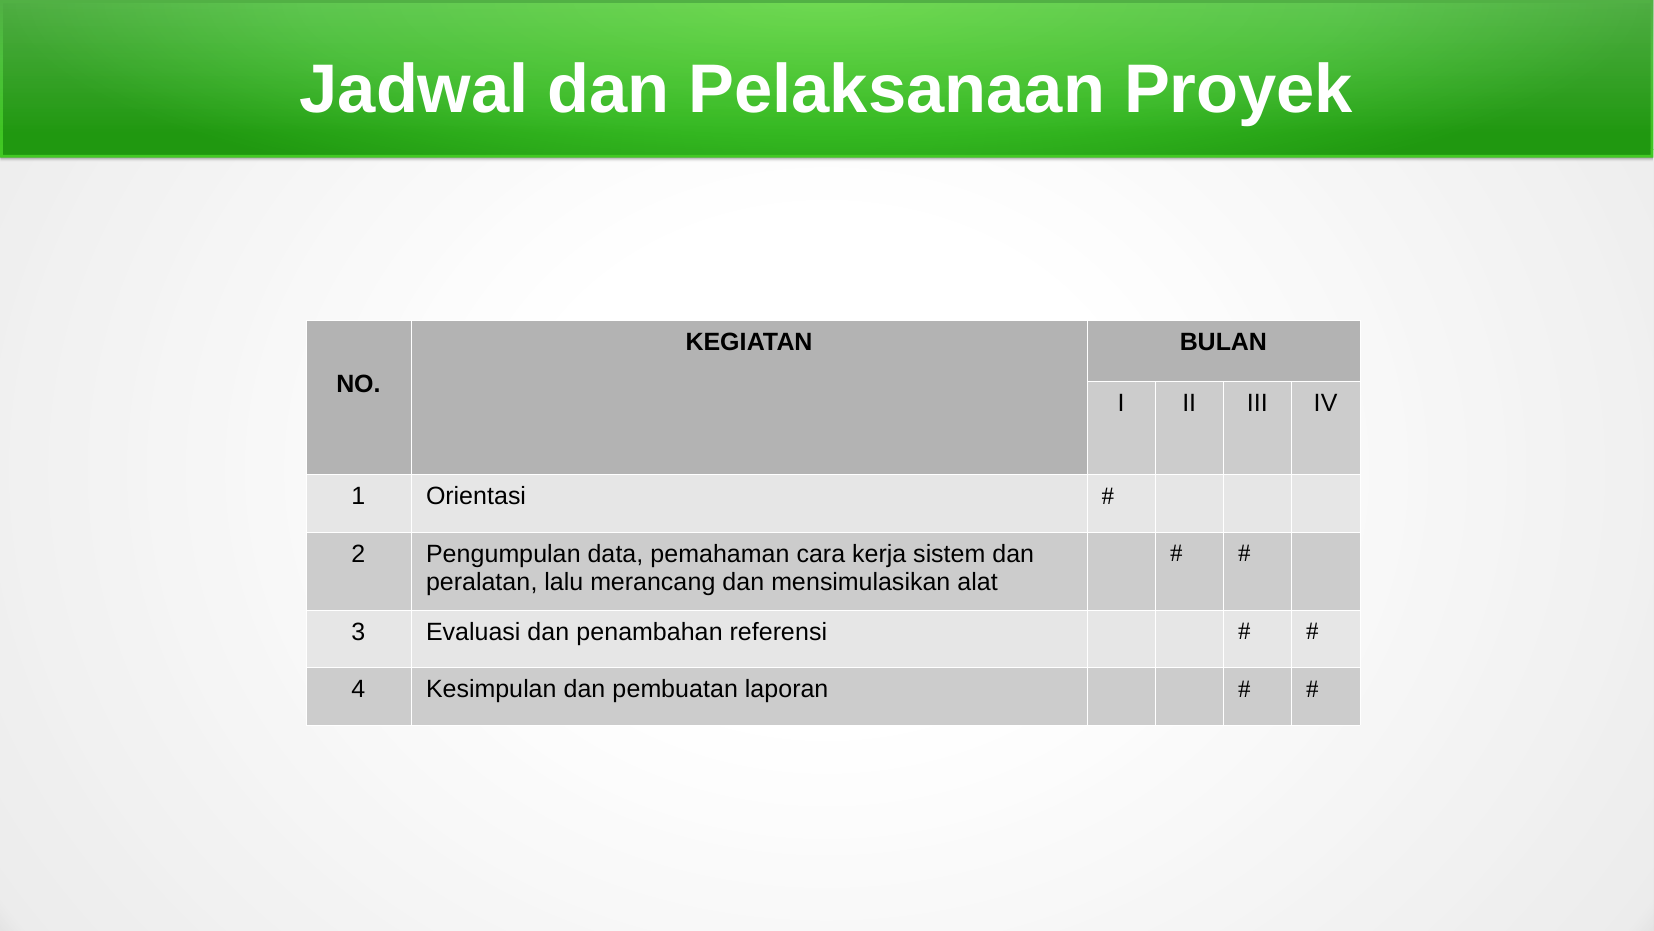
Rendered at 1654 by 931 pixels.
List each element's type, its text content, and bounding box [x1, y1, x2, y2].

table_cell Kesimpulan dan pembuatan laporan [412, 668, 1087, 725]
table_cell Evaluasi dan penambahan referensi [412, 611, 1087, 667]
table_cell 3 [307, 611, 411, 667]
table_cell # [1224, 668, 1291, 725]
table_header BULAN [1088, 321, 1360, 381]
table_cell # [1224, 533, 1291, 610]
table_cell [1088, 533, 1155, 610]
table_cell # [1292, 668, 1360, 725]
table_cell 1 [307, 475, 411, 532]
table_cell # [1292, 611, 1360, 667]
table_cell IV [1292, 382, 1360, 474]
table_header KEGIATAN [412, 321, 1087, 474]
title Jadwal dan Pelaksanaan Proyek [82, 35, 1571, 142]
table_header NO. [307, 321, 411, 474]
table_cell # [1224, 611, 1291, 667]
table_cell [1156, 611, 1223, 667]
table_cell 4 [307, 668, 411, 725]
table_cell III [1224, 382, 1291, 474]
table_cell [1156, 475, 1223, 532]
table_cell [1292, 533, 1360, 610]
table_cell 2 [307, 533, 411, 610]
table_cell [1088, 611, 1155, 667]
table_cell [1156, 668, 1223, 725]
table_cell # [1088, 475, 1155, 532]
table_cell # [1156, 533, 1223, 610]
table_cell [1292, 475, 1360, 532]
table_cell Pengumpulan data, pemahaman cara kerja sistem dan peralatan, lalu merancang dan mensimulasikan alat [412, 533, 1087, 610]
table_cell Orientasi [412, 475, 1087, 532]
table_cell [1088, 668, 1155, 725]
table_cell [1224, 475, 1291, 532]
table_cell I [1088, 382, 1155, 474]
table_cell II [1156, 382, 1223, 474]
